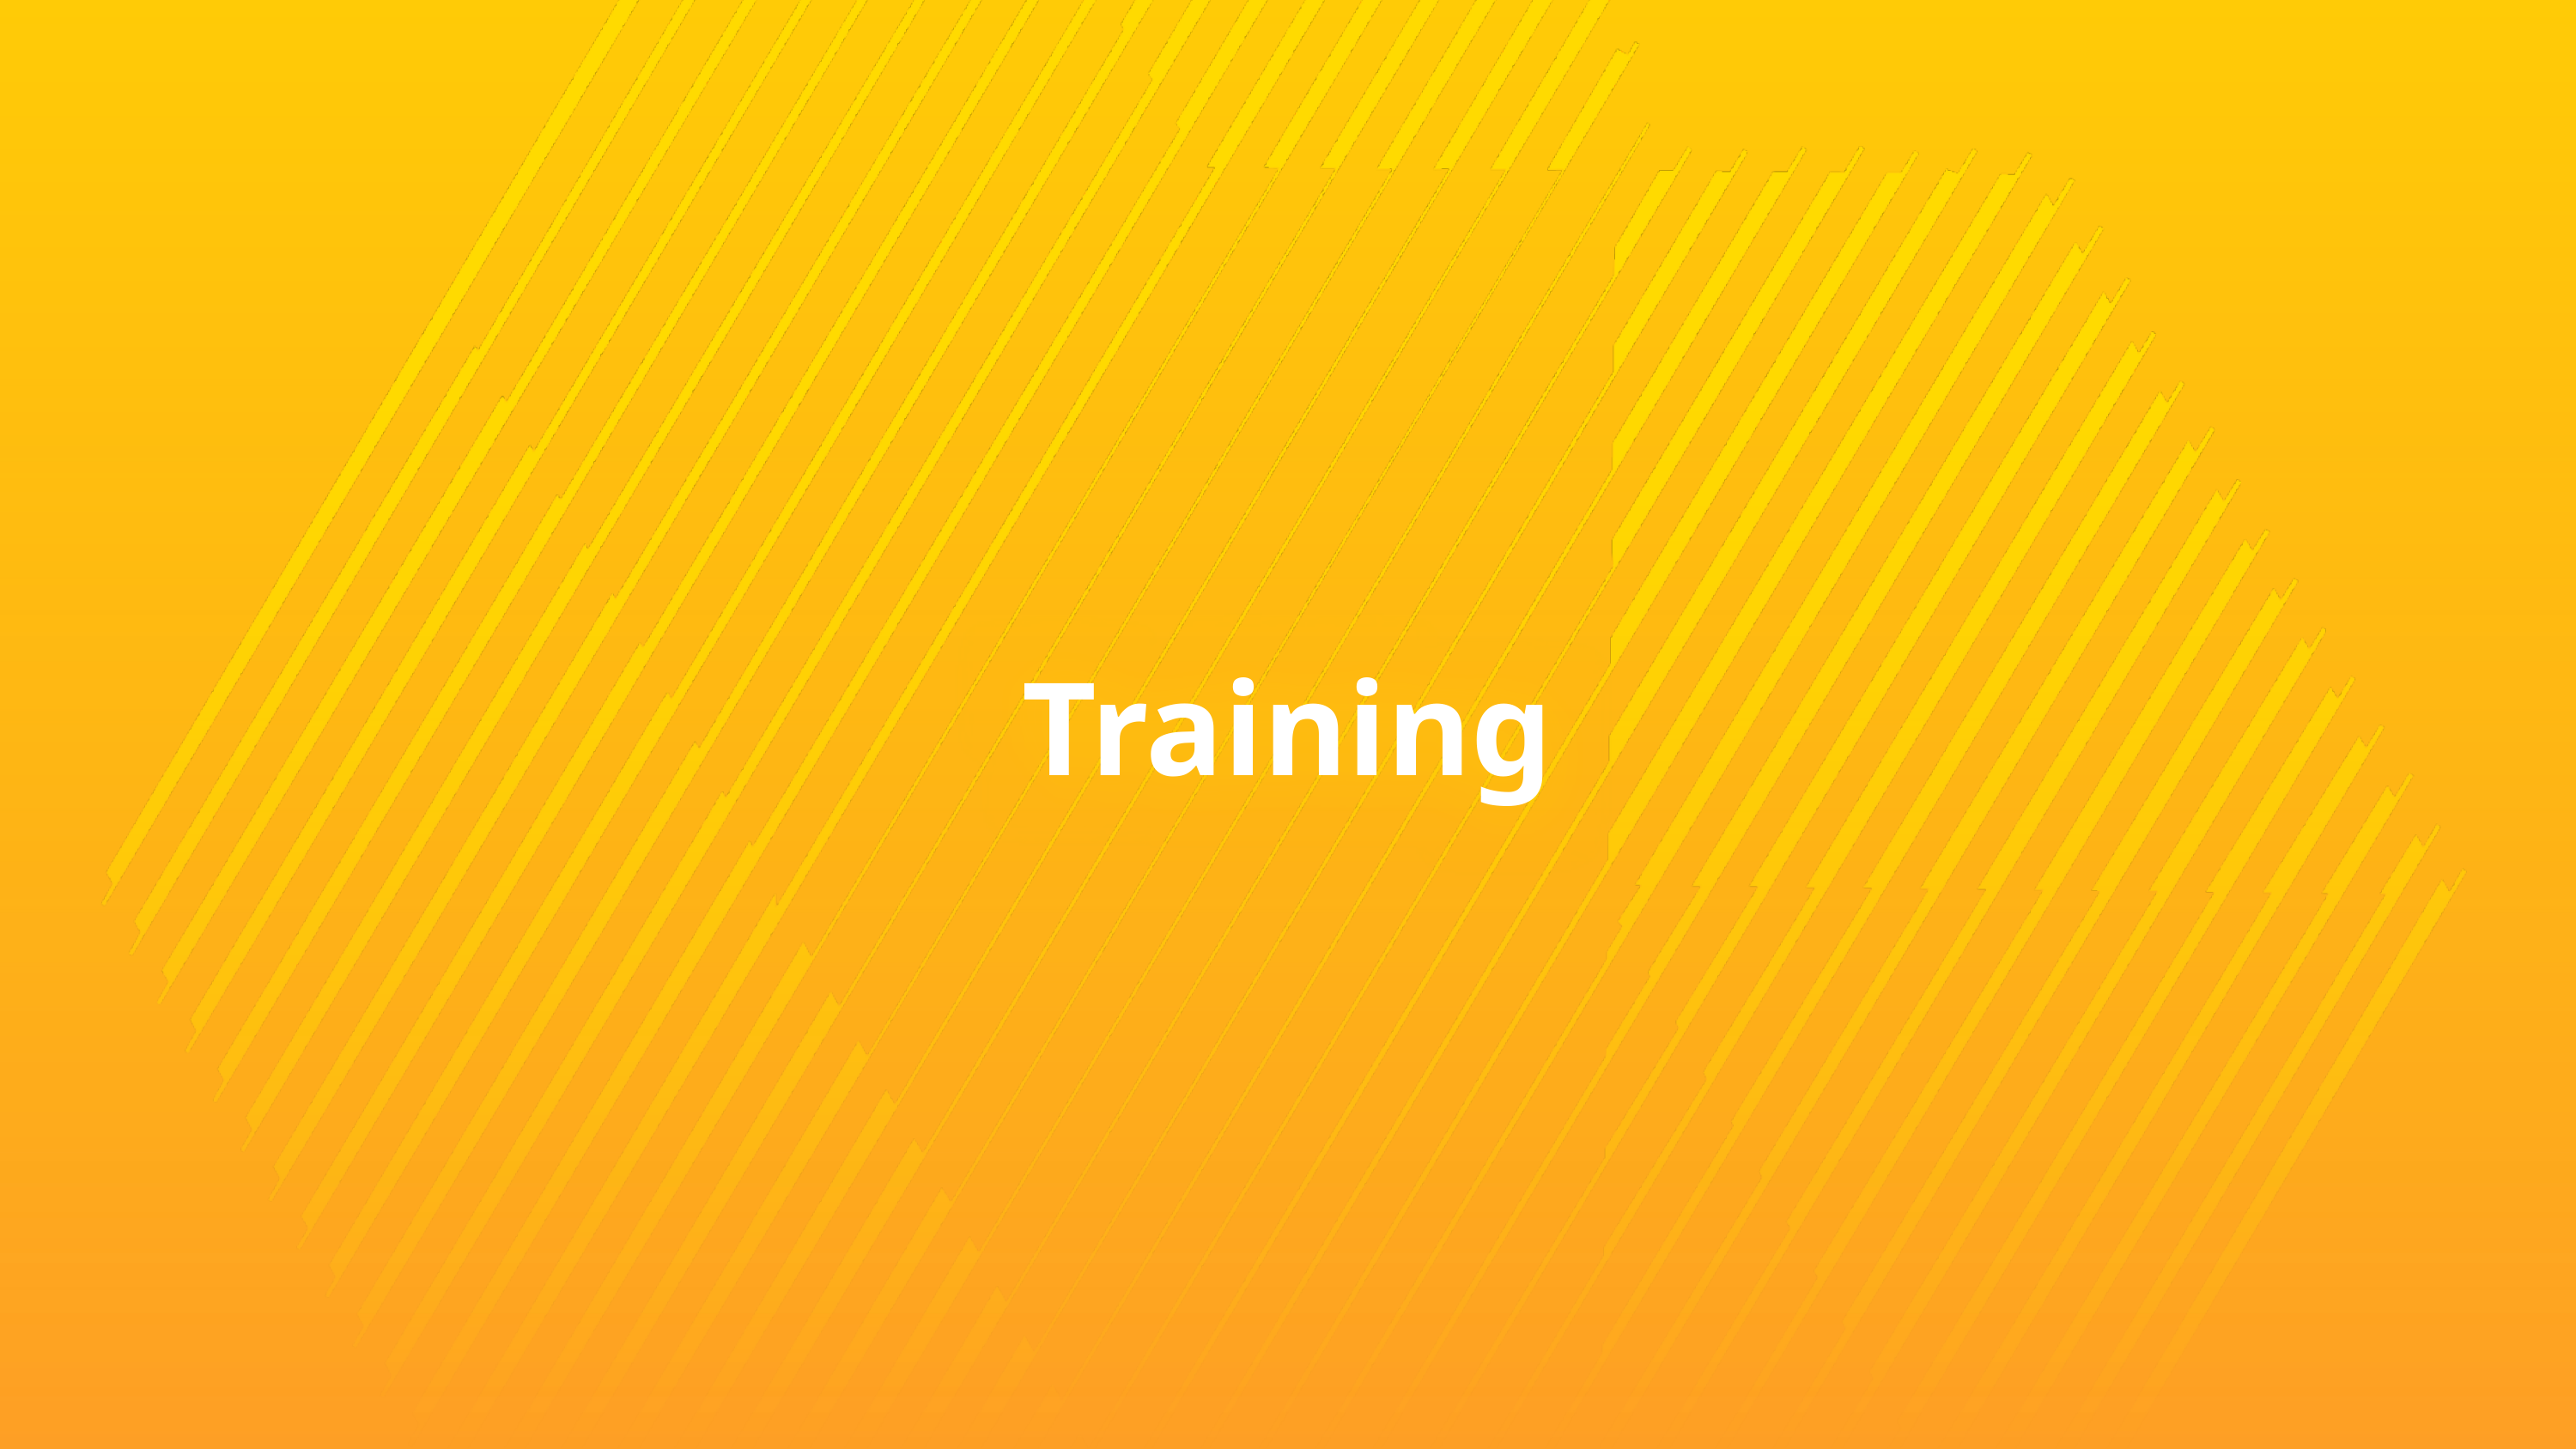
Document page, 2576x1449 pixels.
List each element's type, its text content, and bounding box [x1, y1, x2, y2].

picture [0, 0, 2576, 428]
title Training [88, 605, 2488, 843]
